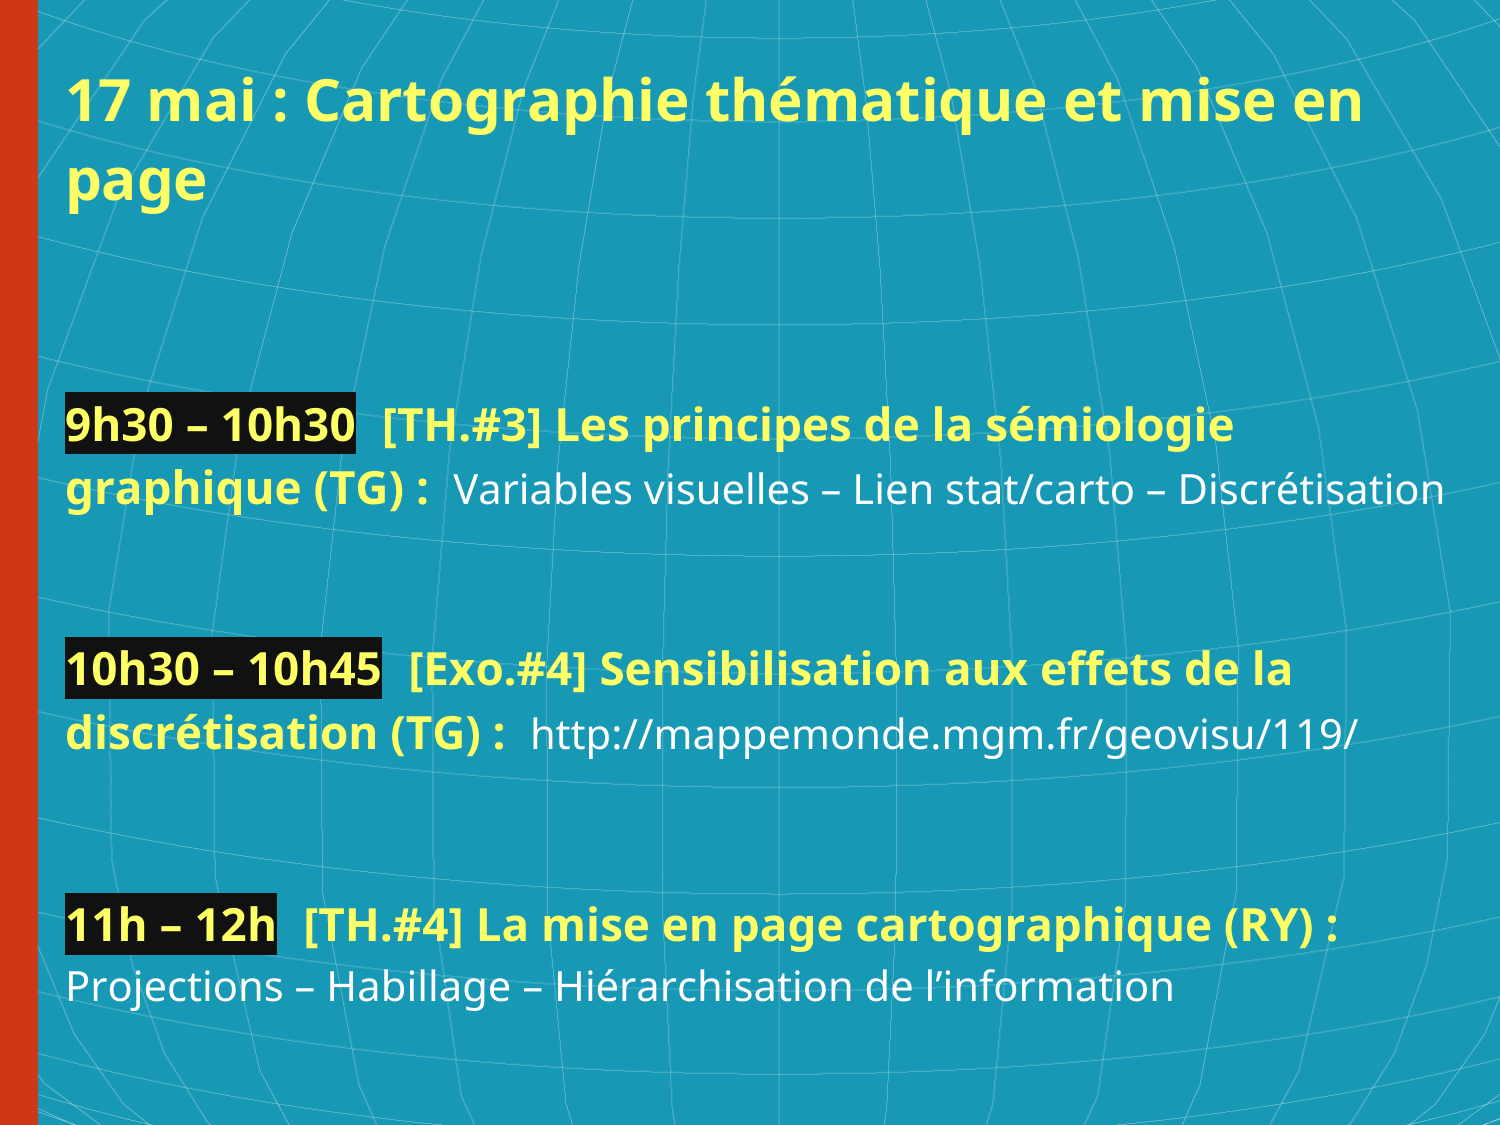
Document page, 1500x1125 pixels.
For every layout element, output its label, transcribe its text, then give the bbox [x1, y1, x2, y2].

title 17 mai : Cartographie thématique et mise en page 9h30 – 10h30 [TH.#3] Les principes de la sémiologie graphique (TG) : Variables visuelles – Lien stat/carto – Discrétisation 10h30 – 10h45 [Exo.#4] Sensibilisation aux effets de la discrétisation (TG) : http://mappemonde.mgm.fr/geovisu/119/ 11h – 12h [TH.#4] La mise en page cartographique (RY) : Projections – Habillage – Hiérarchisation de l’information [65, 59, 1477, 1125]
picture [0, 0, 1500, 1125]
